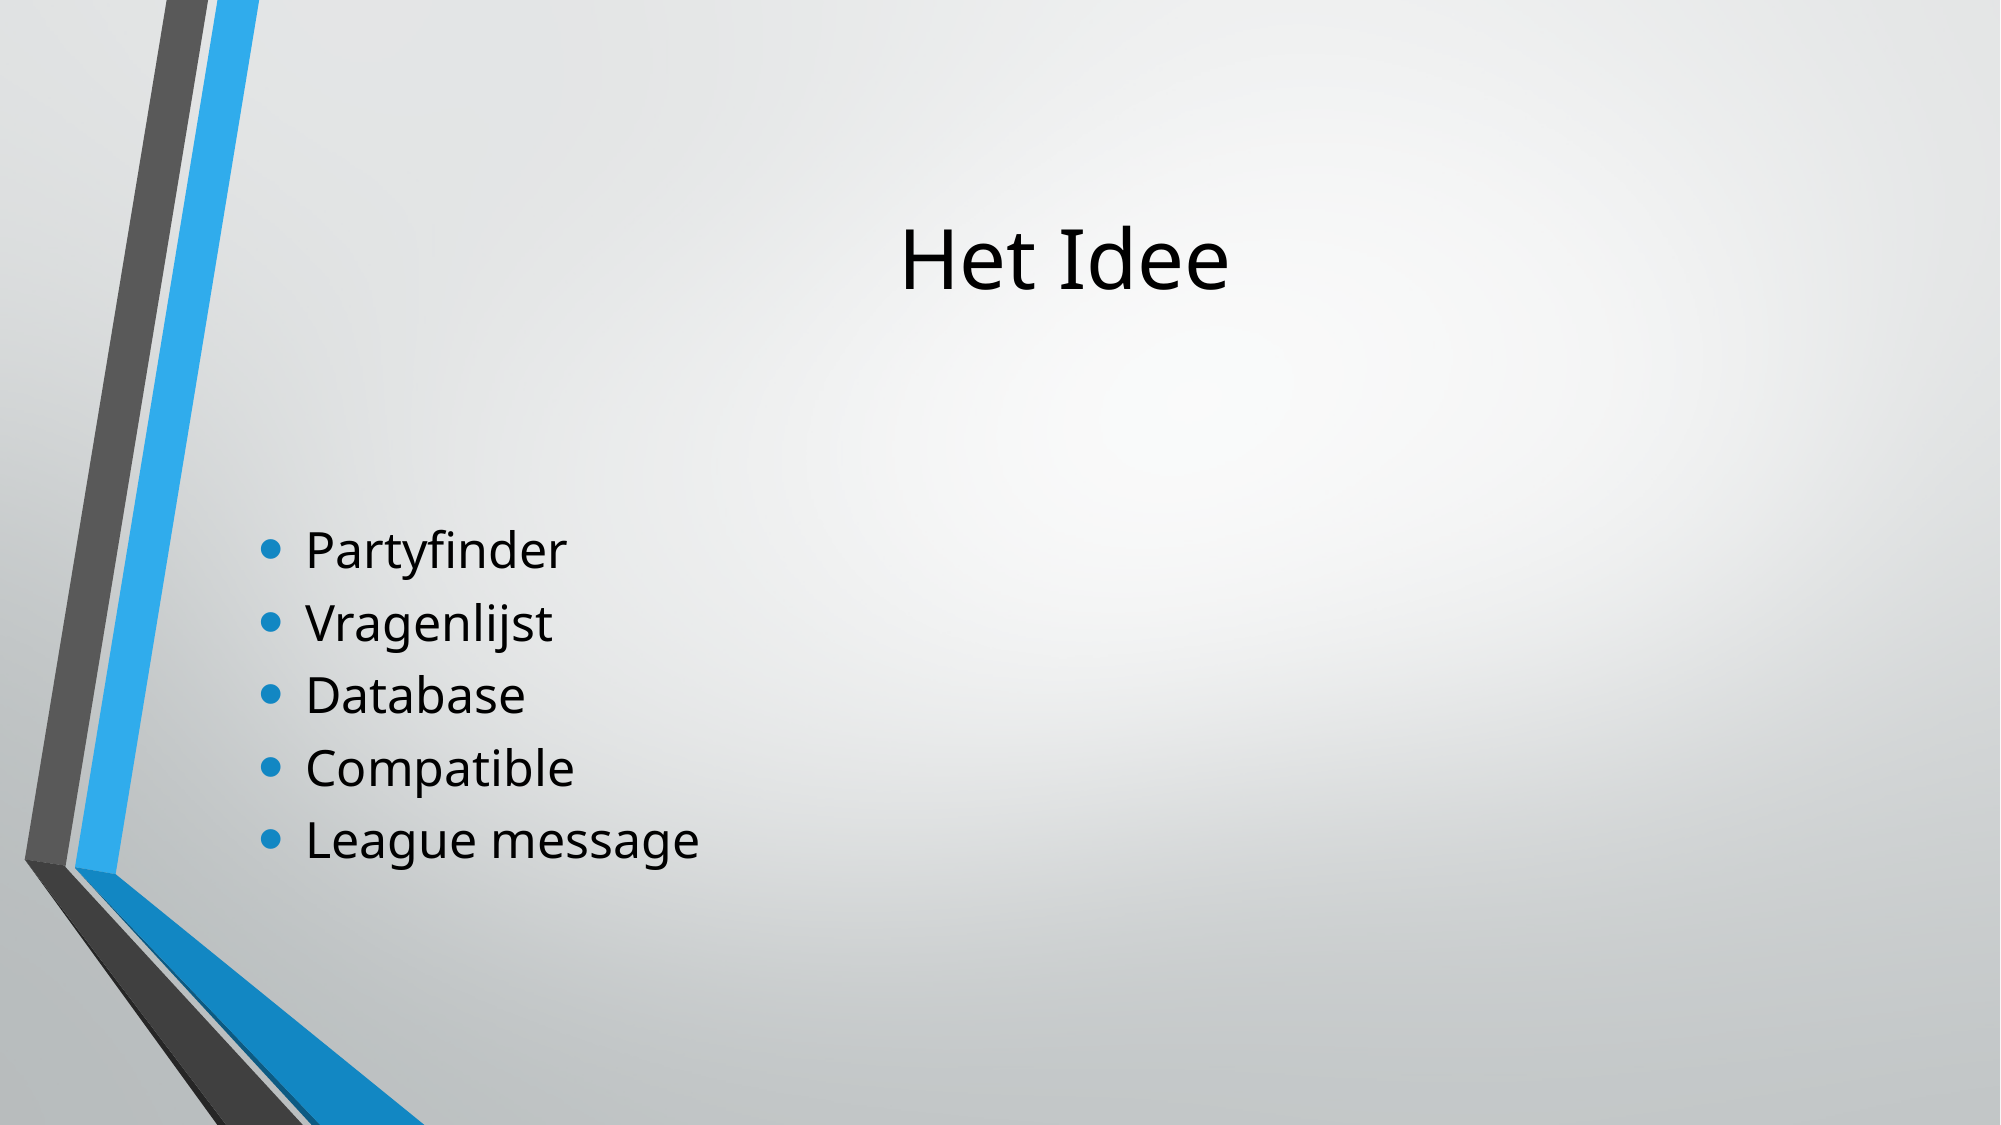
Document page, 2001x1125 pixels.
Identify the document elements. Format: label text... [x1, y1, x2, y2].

list Partyfinder Vragenlijst Database Compatible League message [243, 437, 1887, 950]
title Het Idee [243, 112, 1887, 400]
